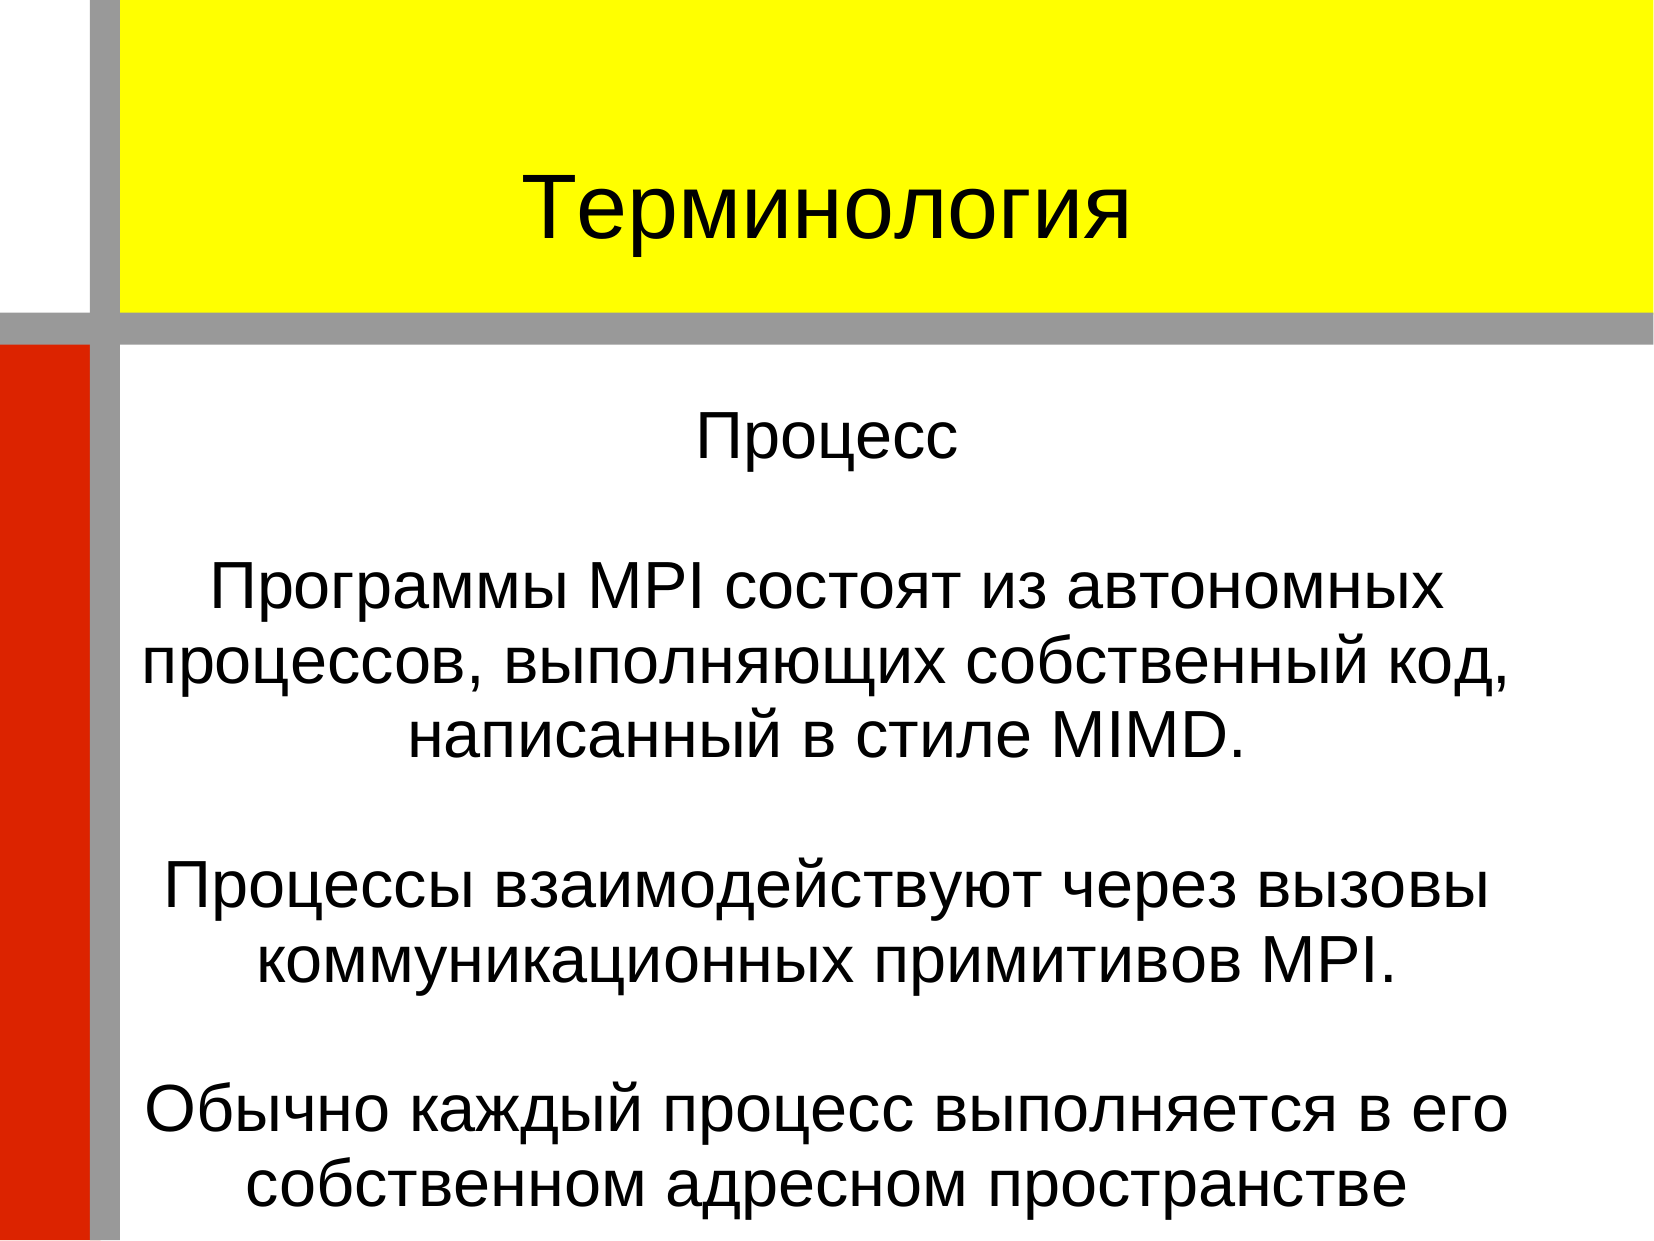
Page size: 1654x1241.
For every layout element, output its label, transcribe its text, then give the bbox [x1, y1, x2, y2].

title Терминология [121, 102, 1534, 311]
subtitle Процесс Программы MPI состоят из автономных процессов, выполняющих собственный код, написанный в стиле MIMD. Процессы взаимодействуют через вызовы коммуникационных примитивов MPI. Обычно каждый процесс выполняется в его собственном адресном пространстве [121, 356, 1534, 1241]
